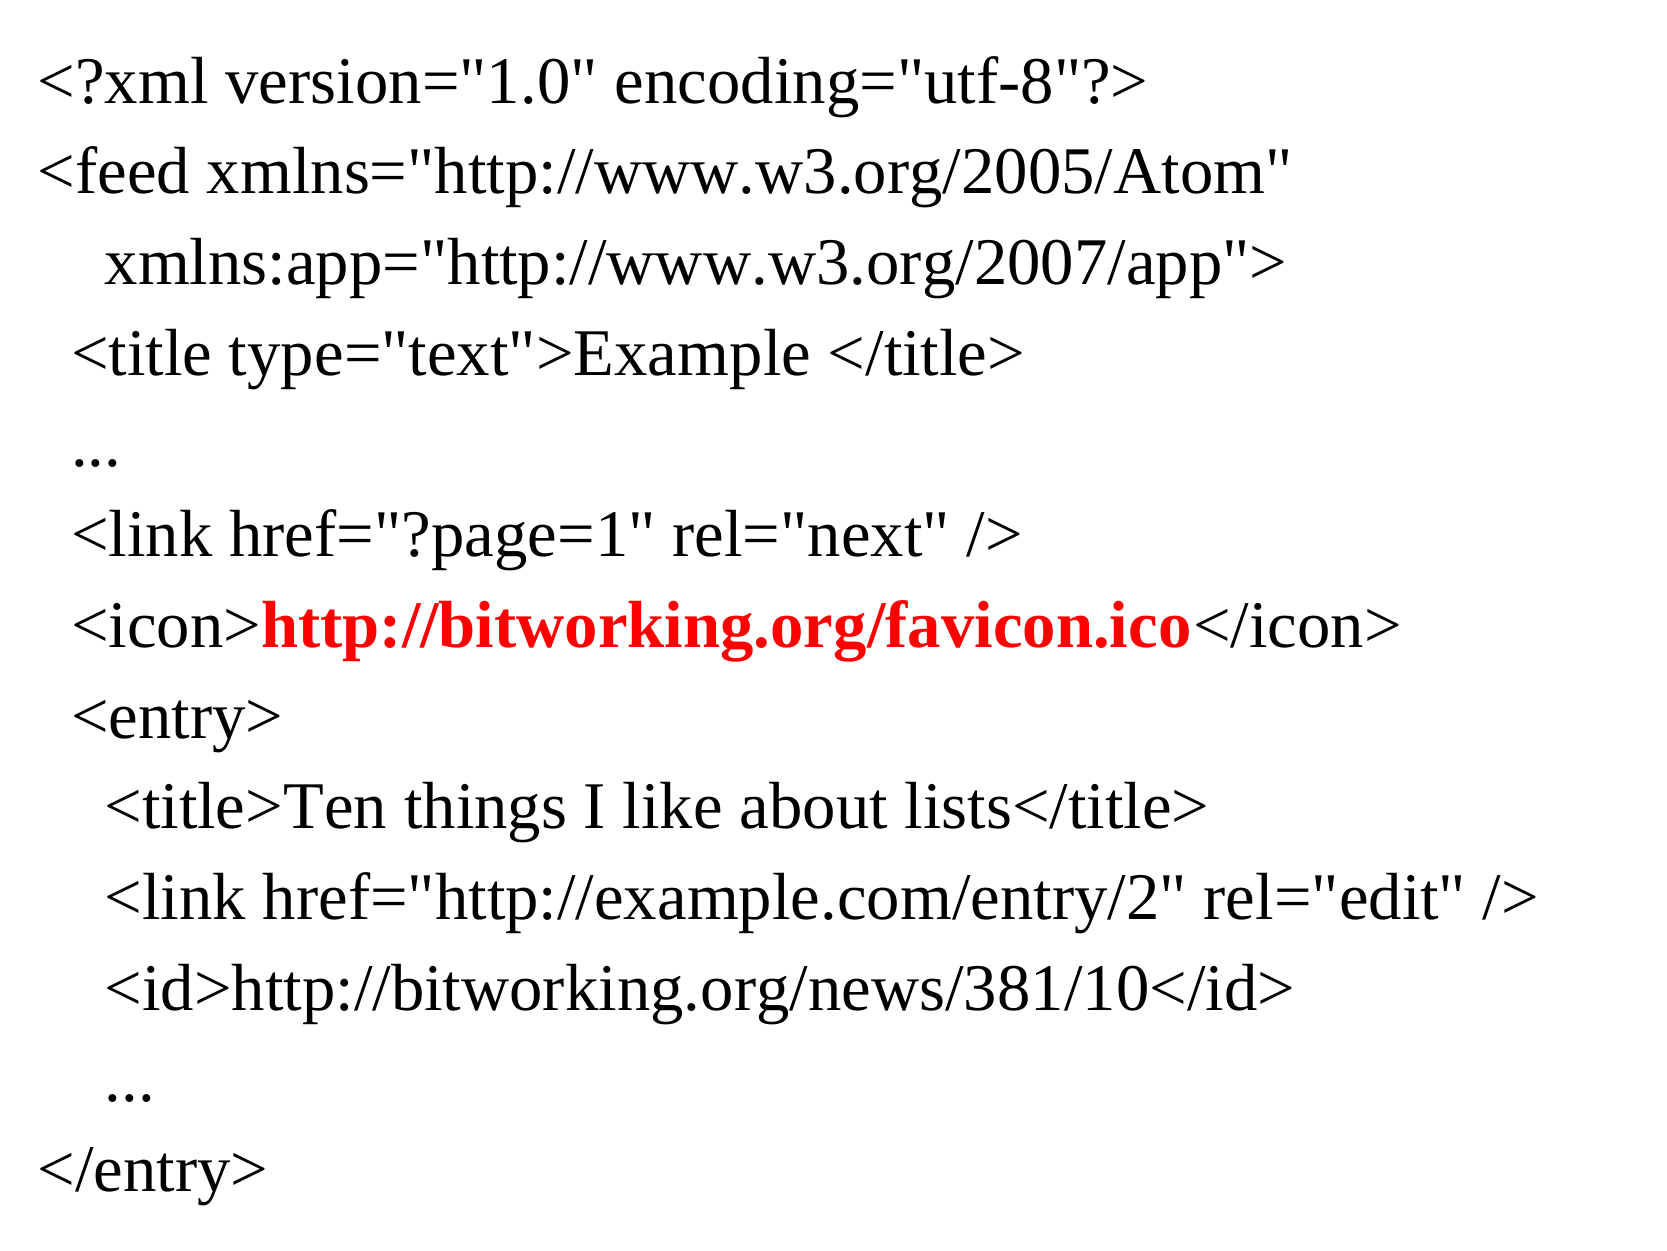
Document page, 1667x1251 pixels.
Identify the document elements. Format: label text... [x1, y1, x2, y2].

subtitle <?xml version="1.0" encoding="utf-8"?> <feed xmlns="http://www.w3.org/2005/Atom" xmlns:app="http://www.w3.org/2007/app"> <title type="text">Example </title> ... <link href="?page=1" rel="next" /> <icon>http://bitworking.org/favicon.ico</icon> <entry> <title>Ten things I like about lists</title> <link href="http://example.com/entry/2" rel="edit" /> <id>http://bitworking.org/news/381/10</id> ... </entry> [37, 43, 1651, 1207]
